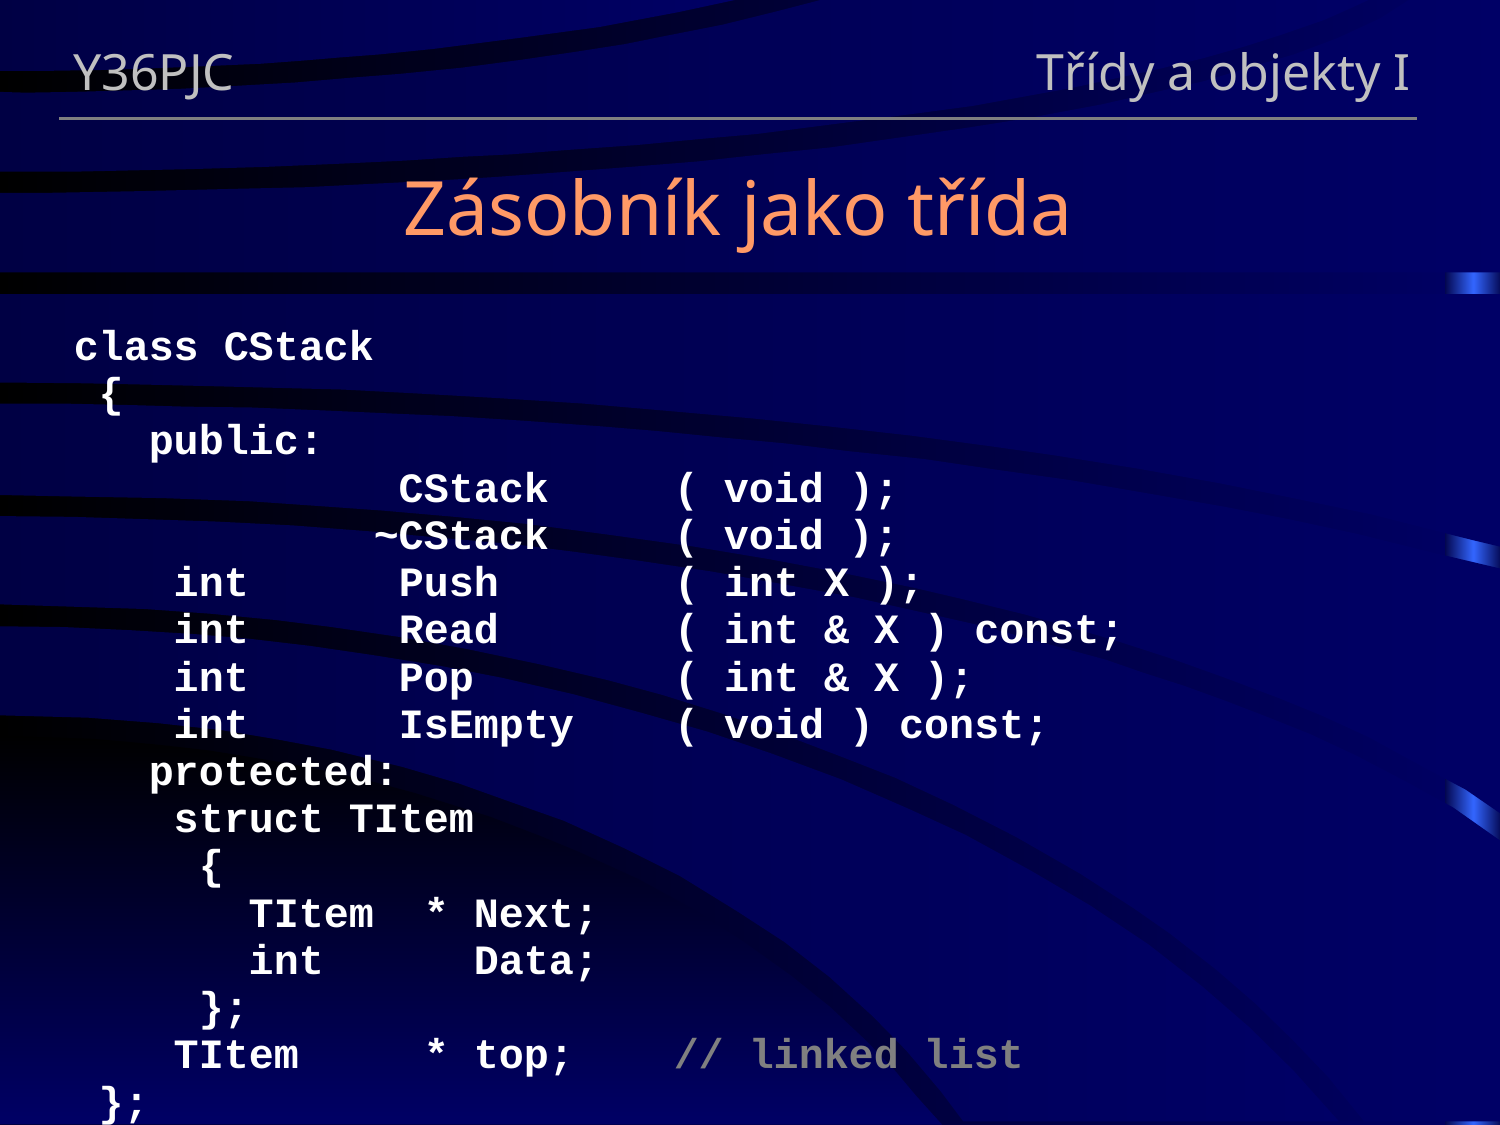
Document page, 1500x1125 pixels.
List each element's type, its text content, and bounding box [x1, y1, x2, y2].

text_box Třídy a objekty I [1021, 29, 1418, 105]
text_box Y36PJC [59, 29, 251, 105]
text_box Zásobník jako třída class CStack { public: CStack ( void ); ~CStack ( void ); int Push ( int X ); int Read ( int & X ) const; int Pop ( int & X ); int IsEmpty ( void ) const; protected: struct TItem { TItem * Next; int Data; }; TItem * top; // linked list }; [59, 147, 1418, 1125]
